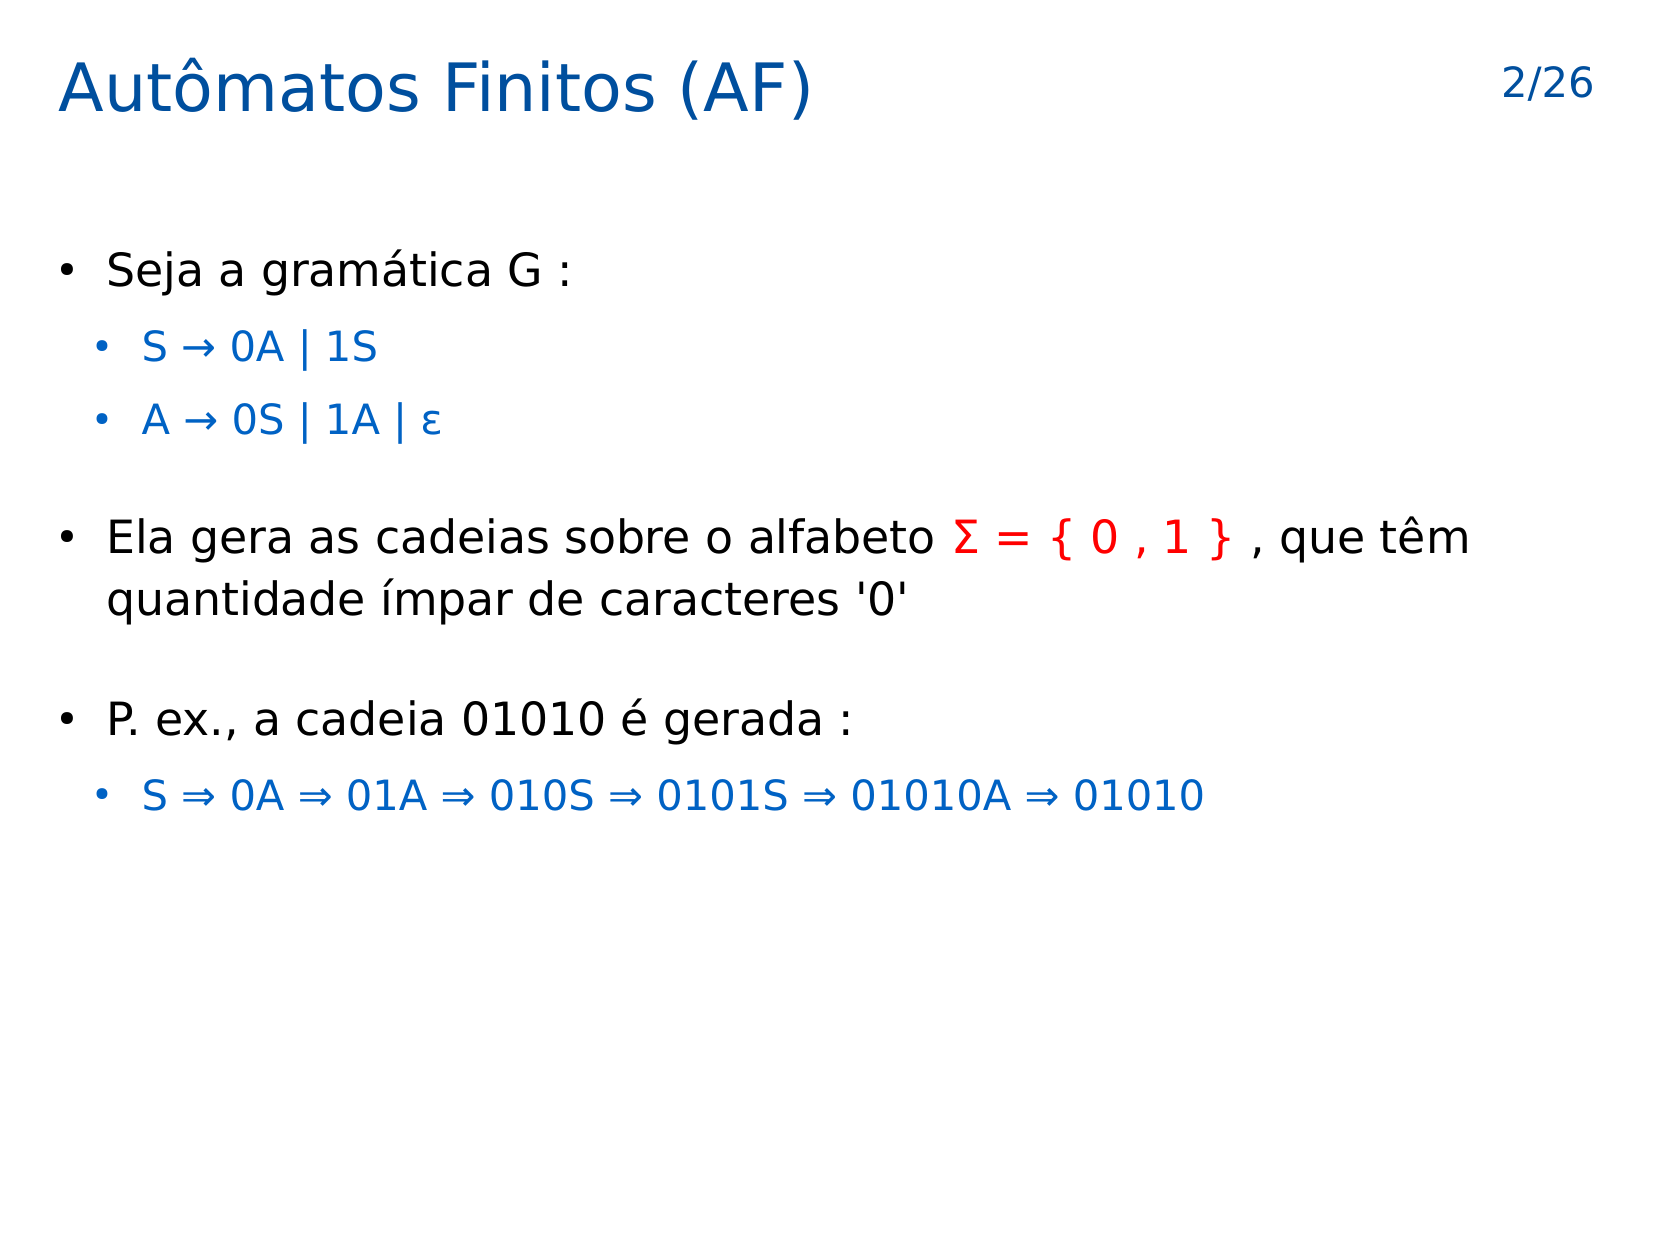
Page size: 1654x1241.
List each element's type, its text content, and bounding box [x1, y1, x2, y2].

list Seja a gramática G : S → 0A | 1S A → 0S | 1A | ε Ela gera as cadeias sobre o alfabeto Σ = { 0 , 1 } , que têm quantidade ímpar de caracteres '0' P. ex., a cadeia 01010 é gerada : S ⇒ 0A ⇒ 01A ⇒ 010S ⇒ 0101S ⇒ 01010A ⇒ 01010 [59, 236, 1595, 1211]
title Autômatos Finitos (AF) [59, 29, 1625, 148]
